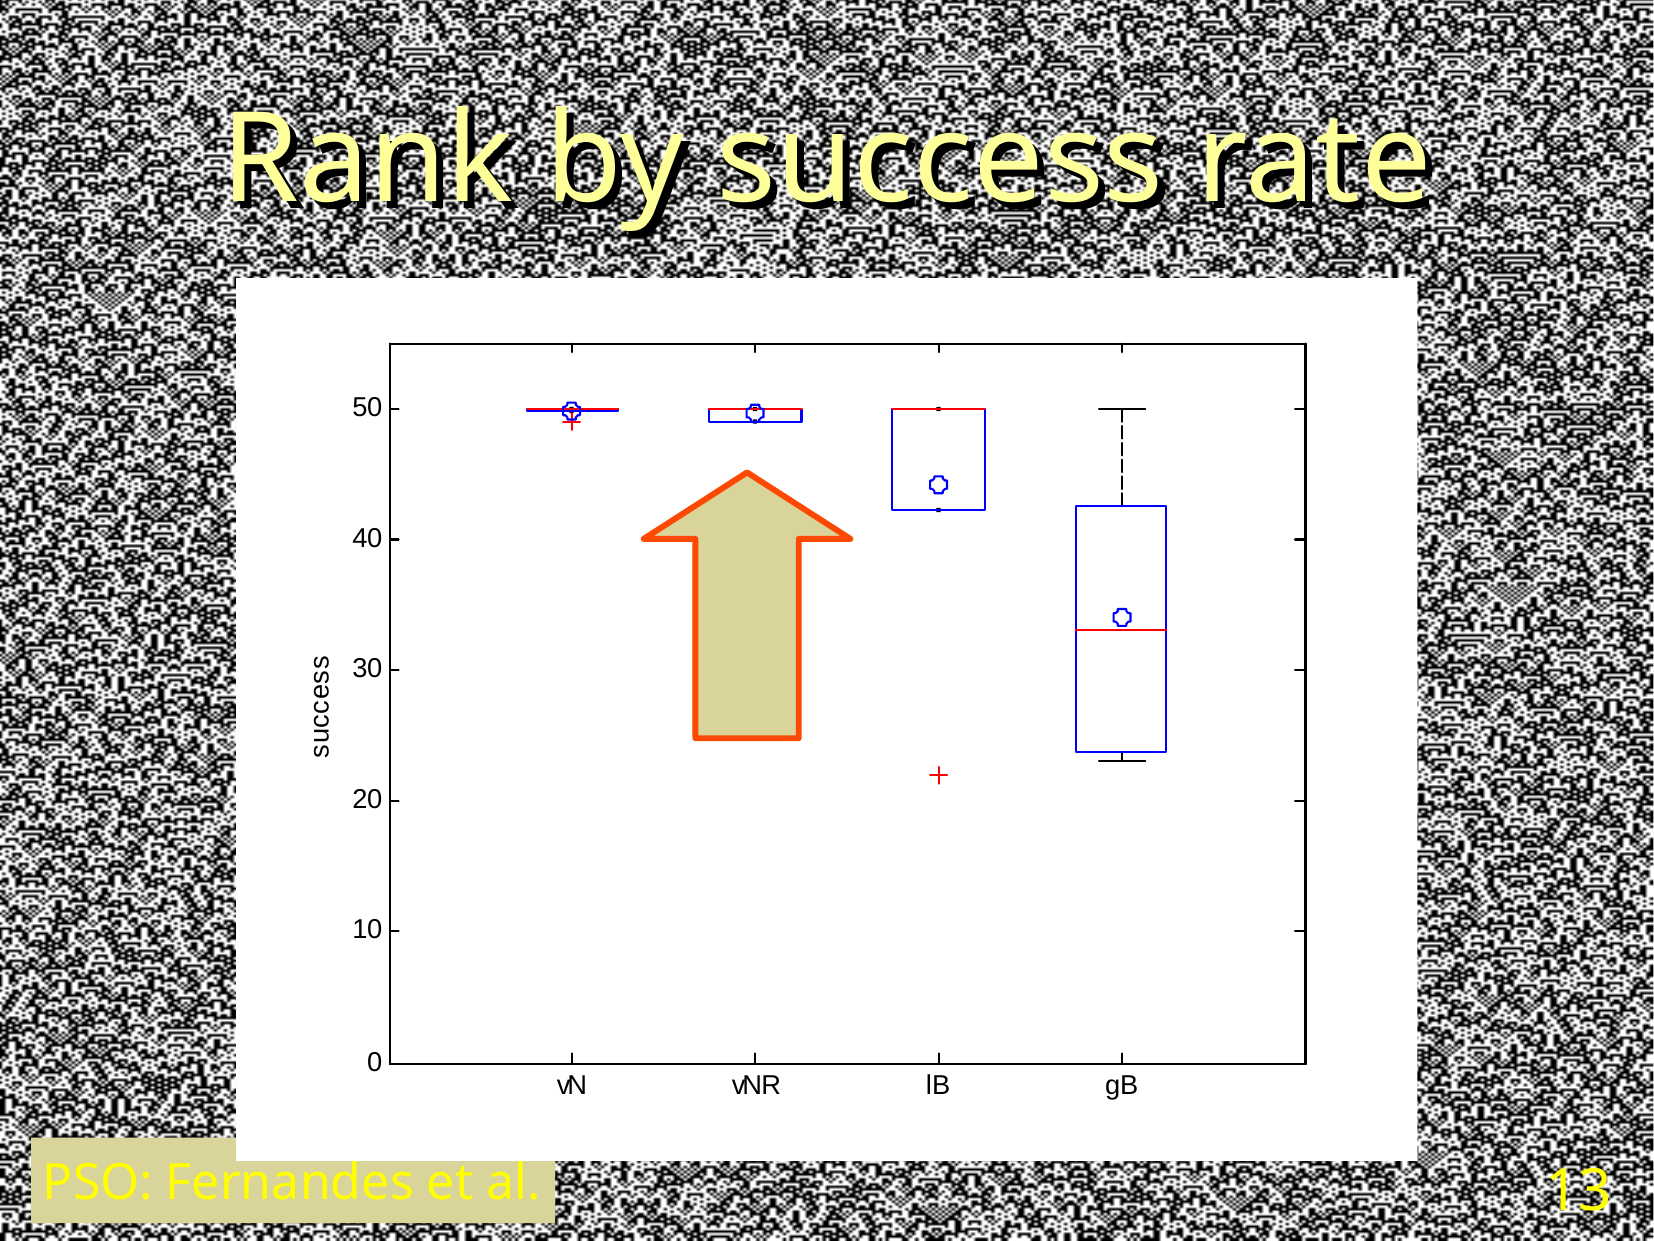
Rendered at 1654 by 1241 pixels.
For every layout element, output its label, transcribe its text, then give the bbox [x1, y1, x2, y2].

text_box [643, 472, 851, 739]
title Rank by success rate [82, 49, 1571, 257]
picture [0, 0, 1654, 1241]
